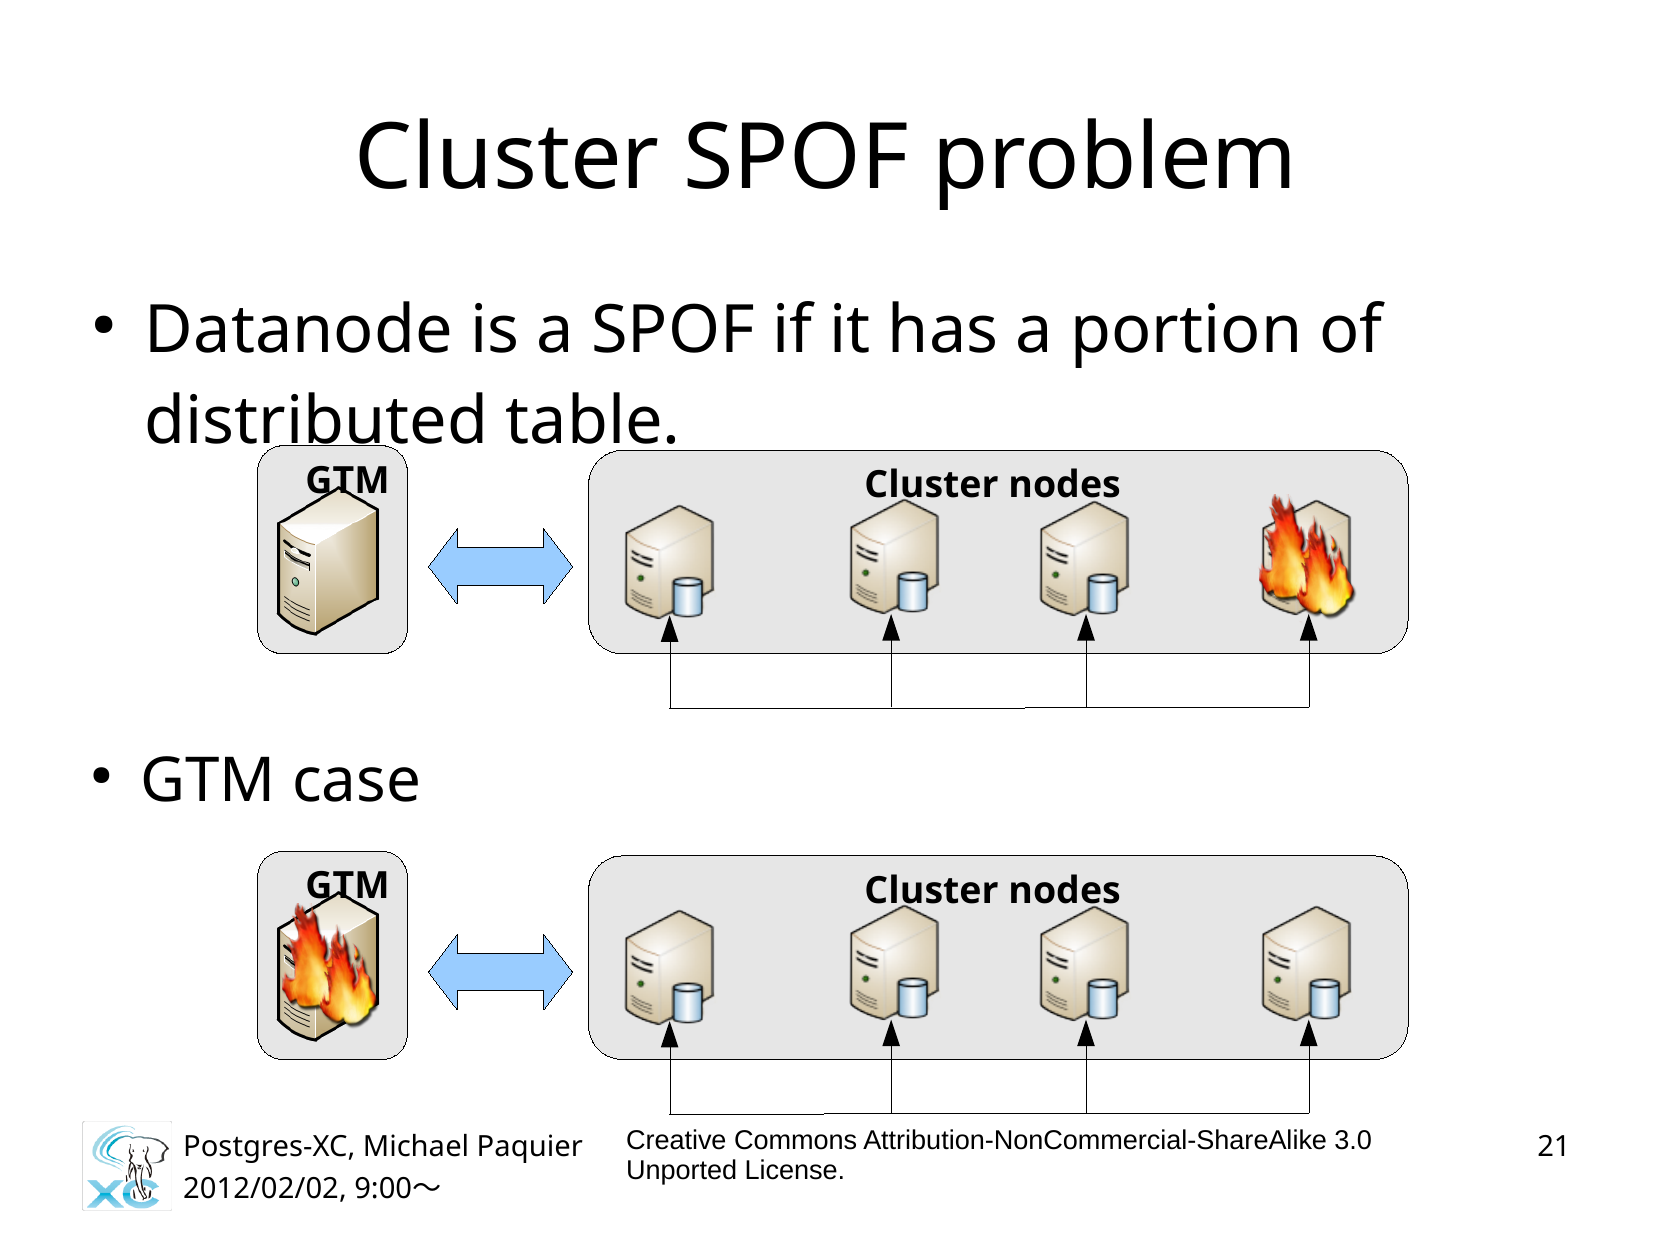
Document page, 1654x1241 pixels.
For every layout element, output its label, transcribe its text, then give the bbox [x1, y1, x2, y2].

text_box [892, 919, 1086, 1060]
picture [275, 484, 382, 639]
picture [1039, 919, 1133, 1023]
text_box Cluster nodes [849, 450, 1168, 511]
text_box [1087, 450, 1409, 654]
text_box [1087, 855, 1409, 1060]
picture [849, 511, 943, 616]
picture [849, 919, 943, 1022]
text_box [428, 934, 573, 1010]
picture [270, 889, 393, 1045]
text_box GTM [290, 851, 412, 915]
picture [1247, 494, 1370, 626]
text_box [257, 851, 408, 1060]
title Cluster SPOF problem [82, 49, 1571, 257]
picture [1039, 511, 1133, 618]
list Datanode is a SPOF if it has a portion of distributed table. [74, 281, 1563, 477]
picture [1261, 905, 1355, 1023]
text_box [588, 450, 891, 654]
text_box GTM [290, 445, 412, 507]
text_box [588, 855, 891, 1060]
list GTM case [74, 735, 1563, 821]
text_box [892, 511, 1086, 654]
text_box Cluster nodes [849, 855, 1168, 919]
picture [82, 1121, 172, 1211]
picture [624, 909, 718, 1027]
text_box [428, 528, 573, 604]
text_box [257, 445, 408, 654]
picture [624, 504, 718, 622]
